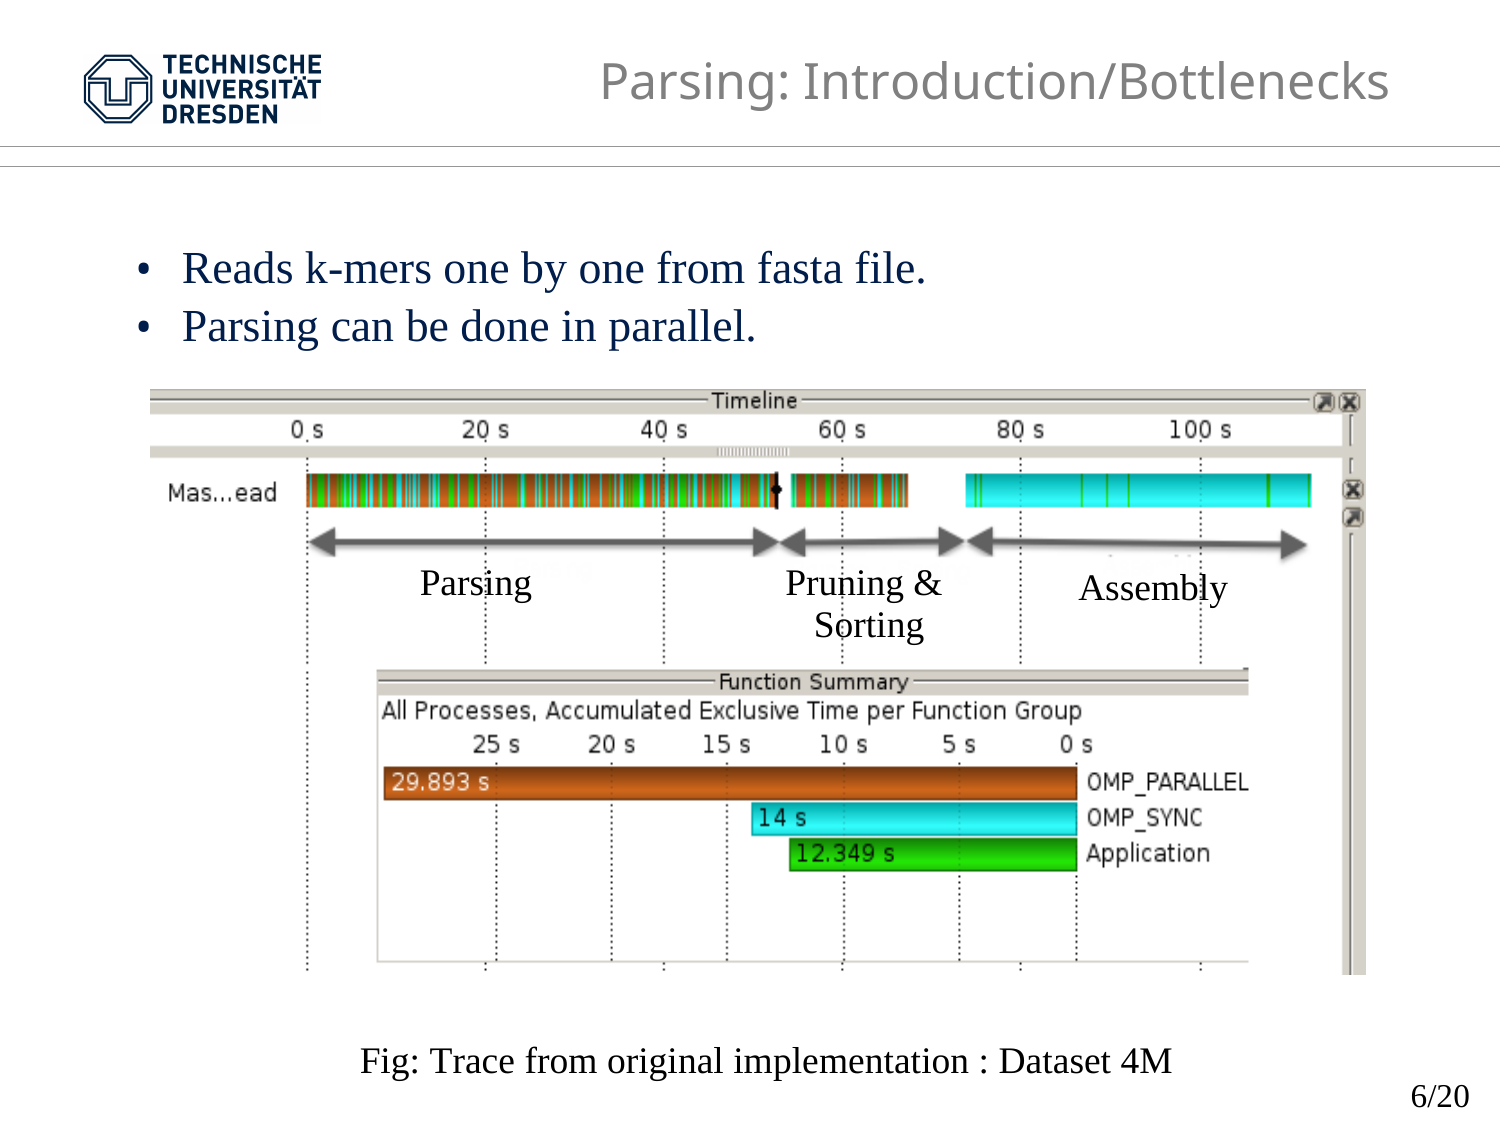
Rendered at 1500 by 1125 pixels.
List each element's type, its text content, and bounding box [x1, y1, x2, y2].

text_box Parsing [405, 554, 632, 626]
picture [83, 54, 321, 124]
picture [150, 389, 1366, 976]
title Parsing: Introduction/Bottlenecks [472, 12, 1392, 148]
text_box Assembly [1063, 559, 1291, 631]
text_box Fig: Trace from original implementation : Dataset 4M [345, 1032, 1366, 1125]
list Reads k-mers one by one from fasta file. Parsing can be done in parallel. [60, 164, 1066, 411]
text_box Pruning & Sorting [770, 554, 998, 738]
